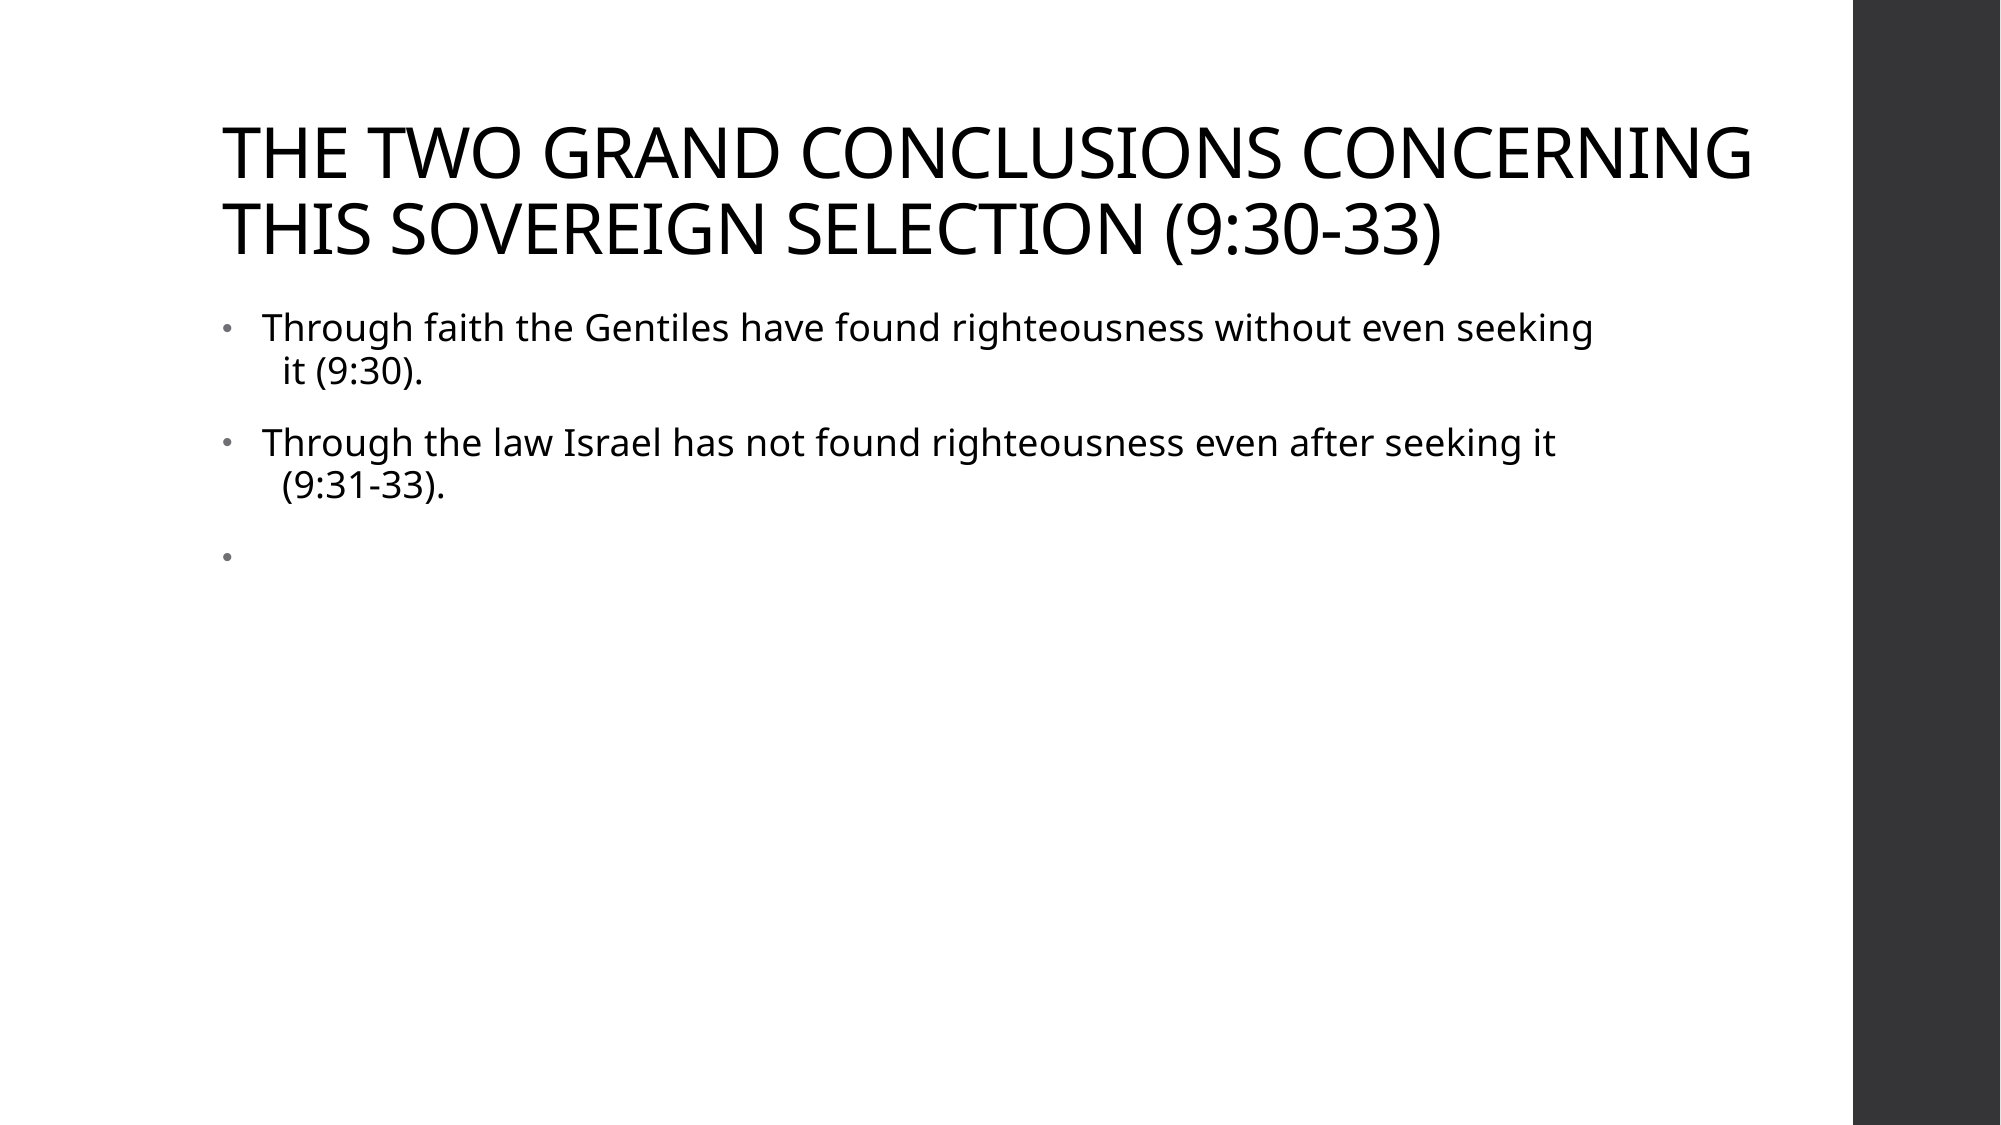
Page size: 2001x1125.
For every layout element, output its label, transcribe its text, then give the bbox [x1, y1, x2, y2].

title THE TWO GRAND CONCLUSIONS CONCERNING THIS SOVEREIGN SELECTION (9:30-33) [206, 60, 1797, 278]
list Through faith the Gentiles have found righteousness without even seeking it (9:30). Through the law Israel has not found righteousness even after seeking it (9:31-33). [206, 299, 1617, 1014]
